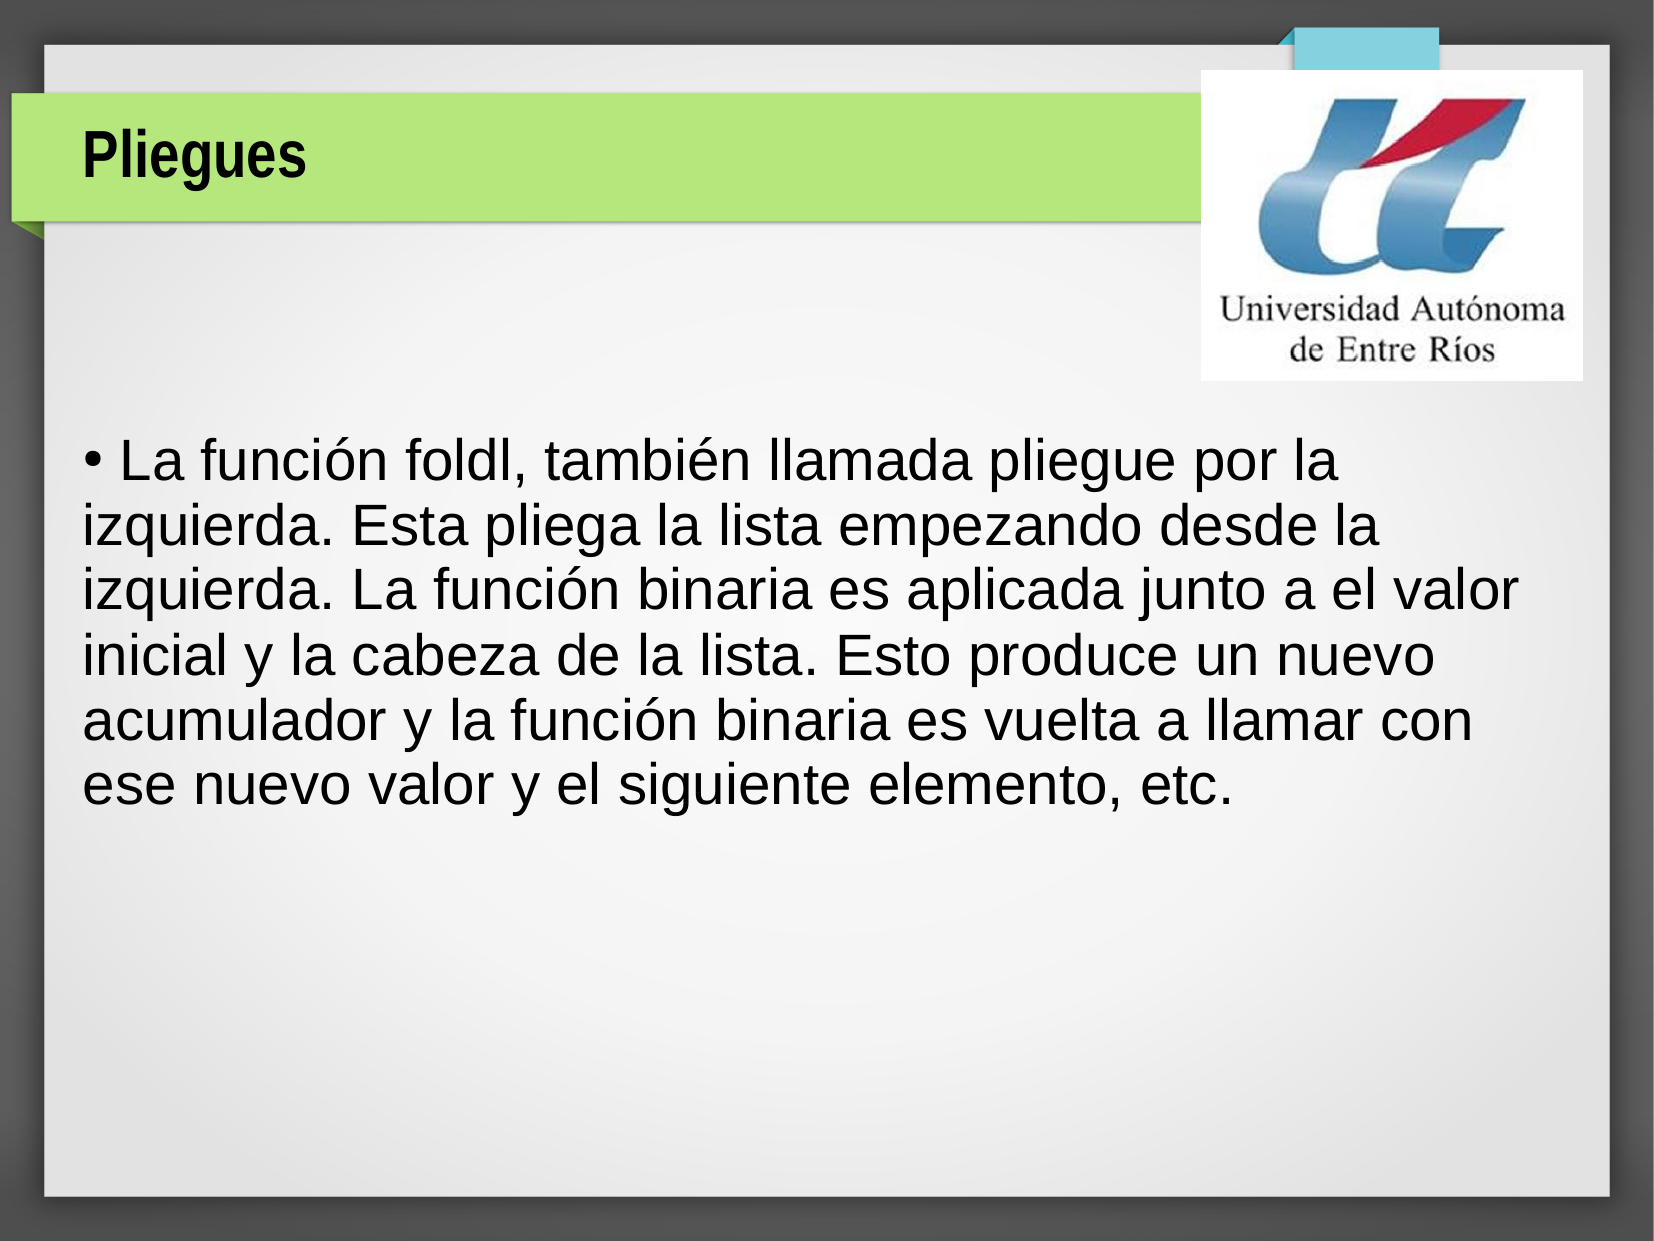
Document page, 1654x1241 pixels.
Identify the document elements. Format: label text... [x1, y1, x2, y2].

picture [0, 0, 1654, 1241]
title Pliegues [82, 94, 1201, 213]
subtitle La función foldl, también llamada pliegue por la izquierda. Esta pliega la lista empezando desde la izquierda. La función binaria es aplicada junto a el valor inicial y la cabeza de la lista. Esto produce un nuevo acumulador y la función binaria es vuelta a llamar con ese nuevo valor y el siguiente elemento, etc. [82, 295, 1571, 1015]
